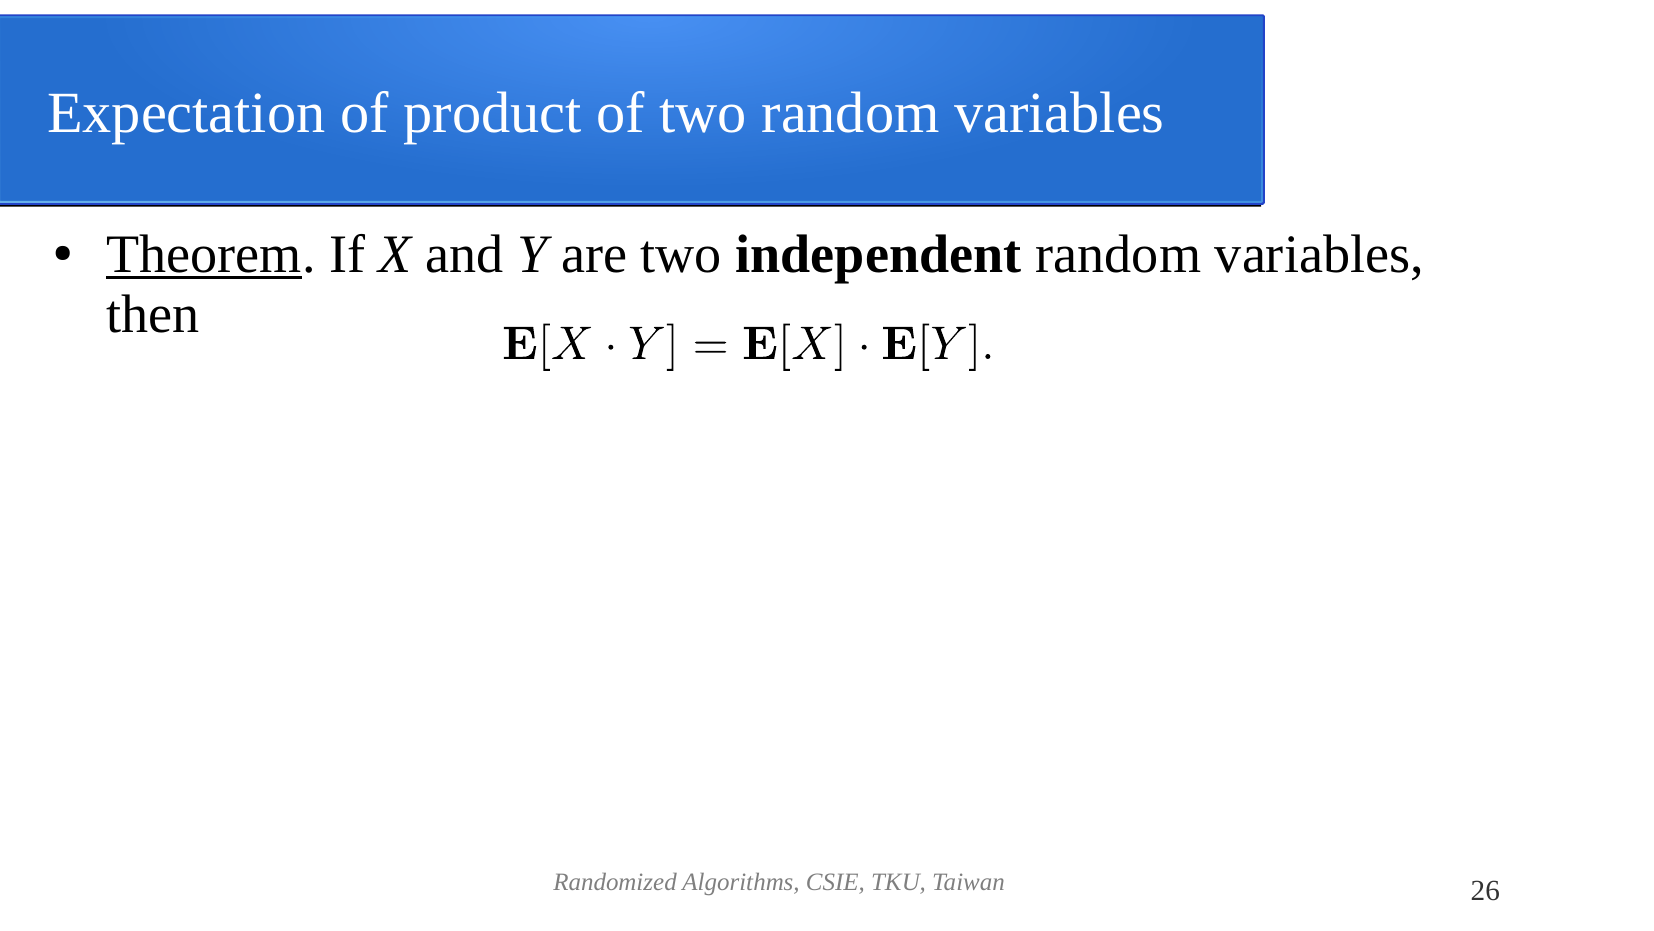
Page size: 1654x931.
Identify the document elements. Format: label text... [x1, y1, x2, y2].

picture [501, 323, 991, 371]
title Expectation of product of two random variables [47, 35, 1217, 189]
list Theorem. If X and Y are two independent random variables, then [35, 224, 1524, 764]
